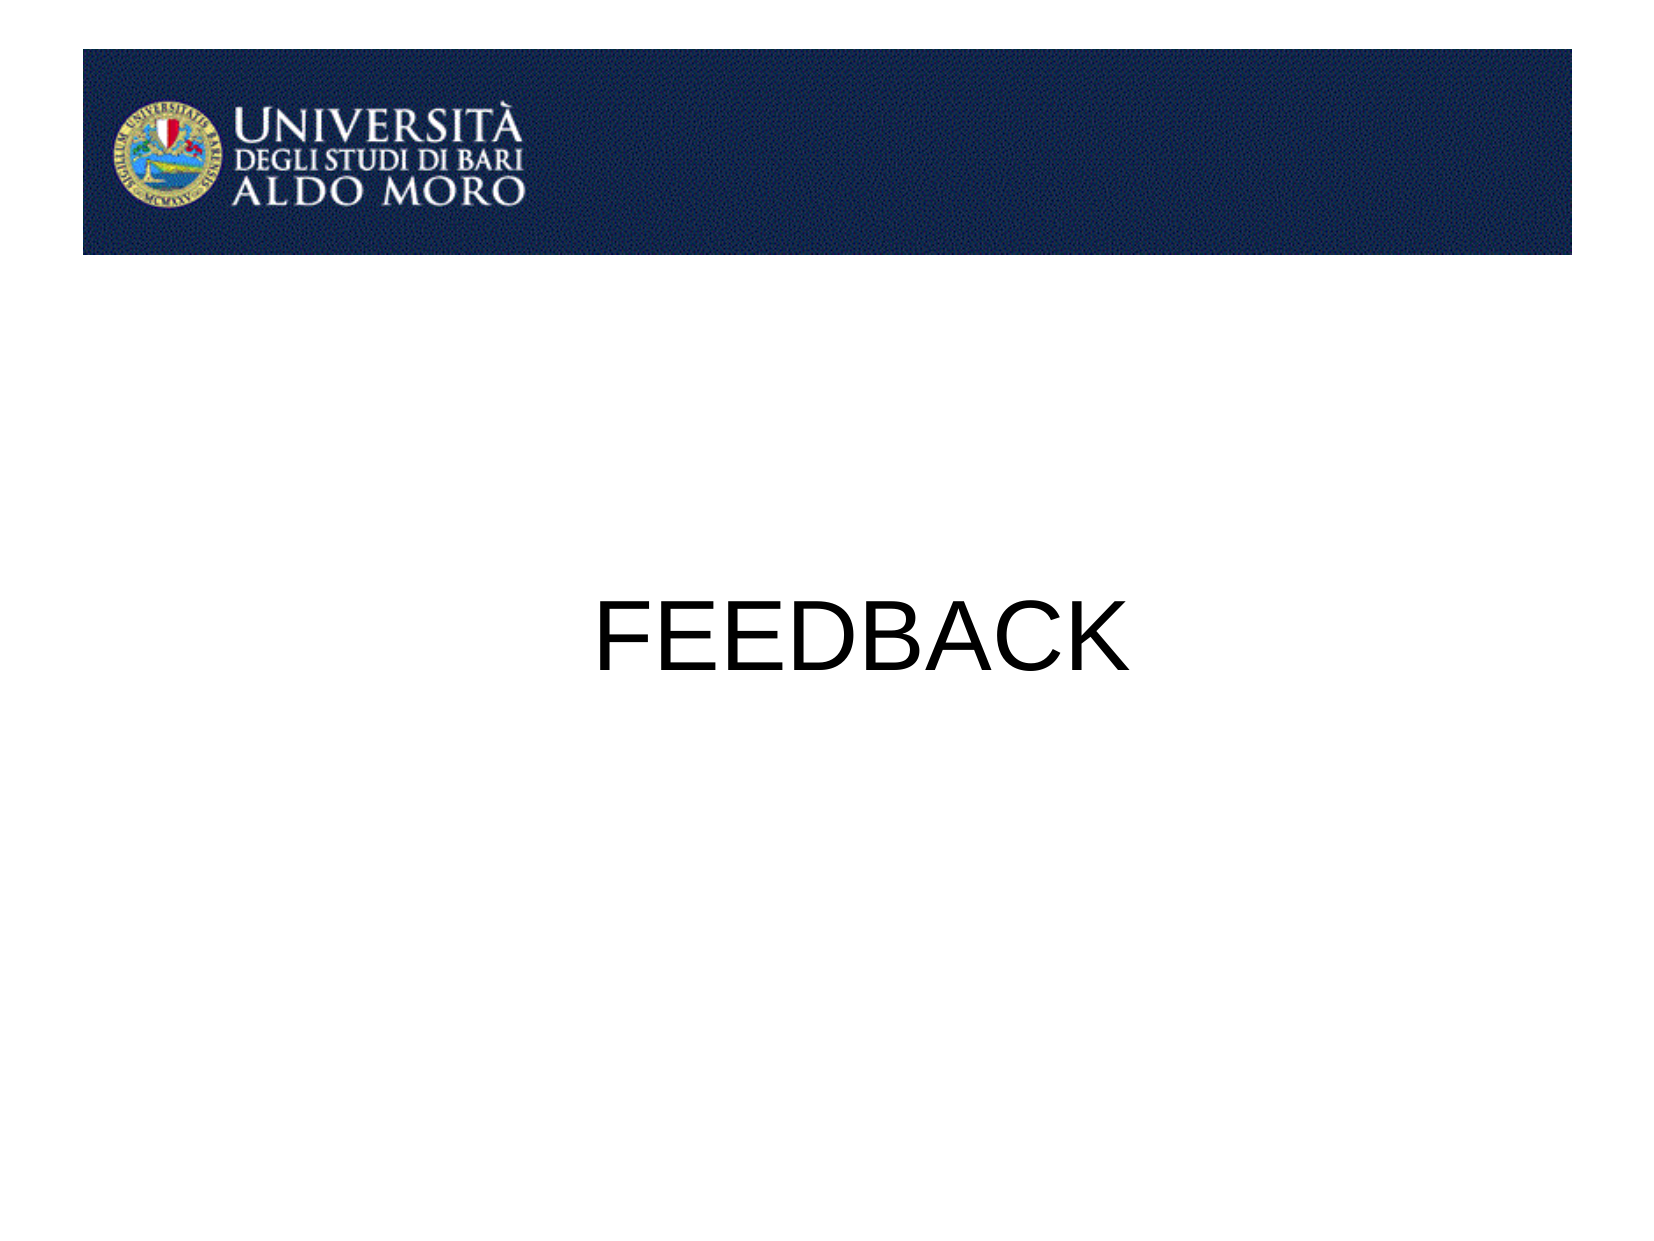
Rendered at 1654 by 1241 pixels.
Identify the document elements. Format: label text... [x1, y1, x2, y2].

list FEEDBACK [82, 579, 1571, 1241]
picture [83, 49, 1572, 255]
